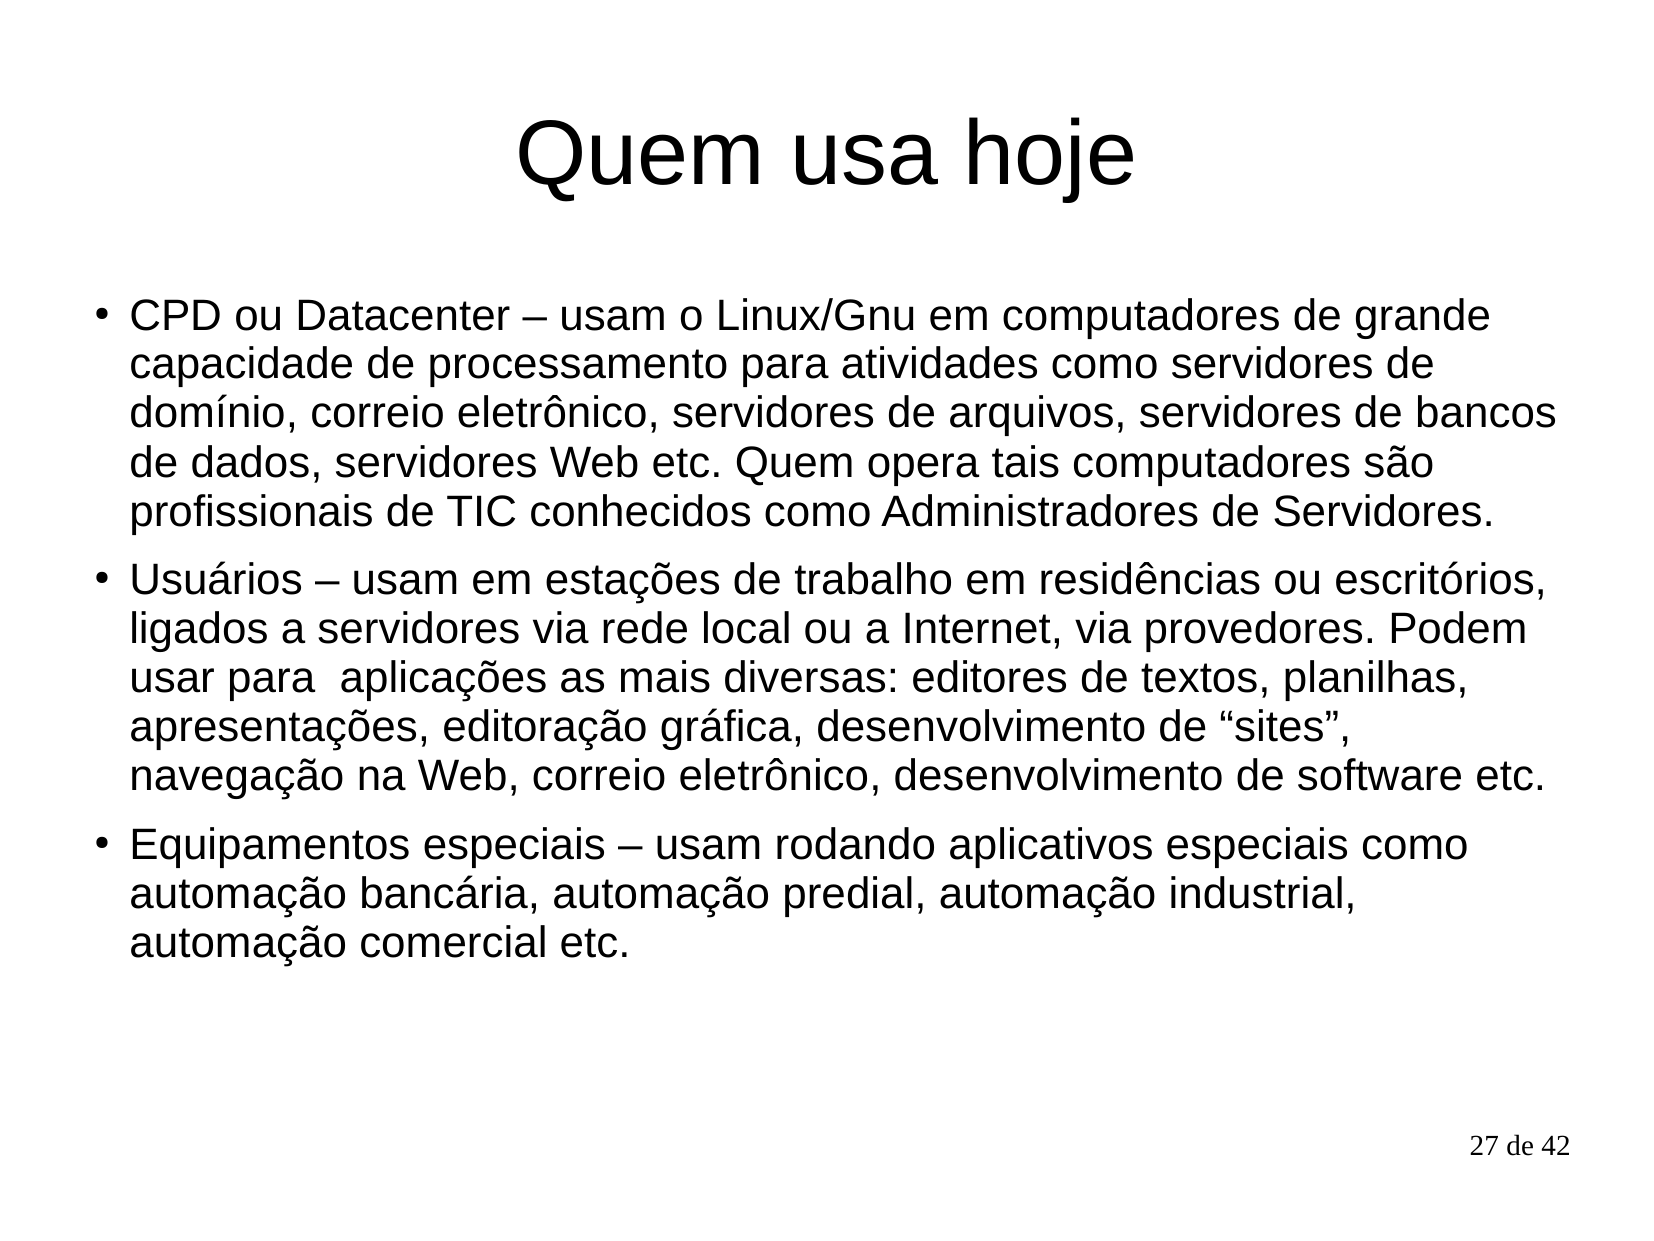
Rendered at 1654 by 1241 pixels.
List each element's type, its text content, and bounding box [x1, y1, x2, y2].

list CPD ou Datacenter – usam o Linux/Gnu em computadores de grande capacidade de processamento para atividades como servidores de domínio, correio eletrônico, servidores de arquivos, servidores de bancos de dados, servidores Web etc. Quem opera tais computadores são profissionais de TIC conhecidos como Administradores de Servidores. Usuários – usam em estações de trabalho em residências ou escritórios, ligados a servidores via rede local ou a Internet, via provedores. Podem usar para aplicações as mais diversas: editores de textos, planilhas, apresentações, editoração gráfica, desenvolvimento de “sites”, navegação na Web, correio eletrônico, desenvolvimento de software etc. Equipamentos especiais – usam rodando aplicativos especiais como automação bancária, automação predial, automação industrial, automação comercial etc. [82, 290, 1571, 1010]
title Quem usa hoje [82, 49, 1571, 257]
